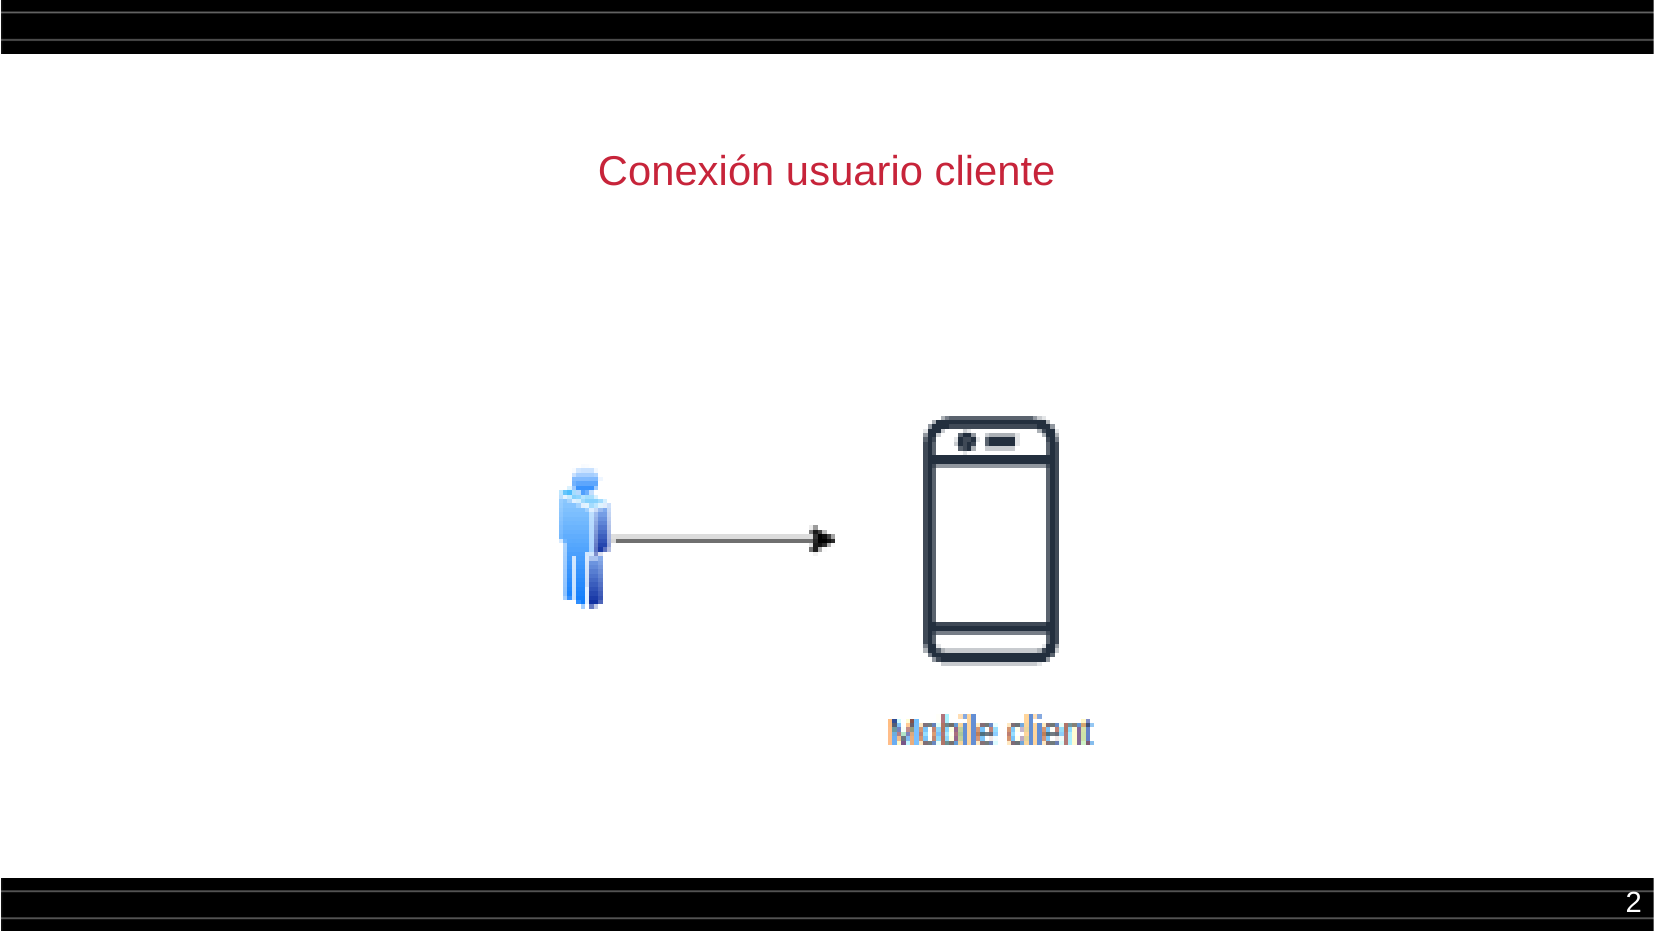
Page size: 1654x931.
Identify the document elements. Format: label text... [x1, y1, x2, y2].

title Conexión usuario cliente [82, 92, 1571, 249]
picture [423, 271, 1231, 851]
picture [1, 878, 1654, 931]
picture [1, 0, 1654, 54]
